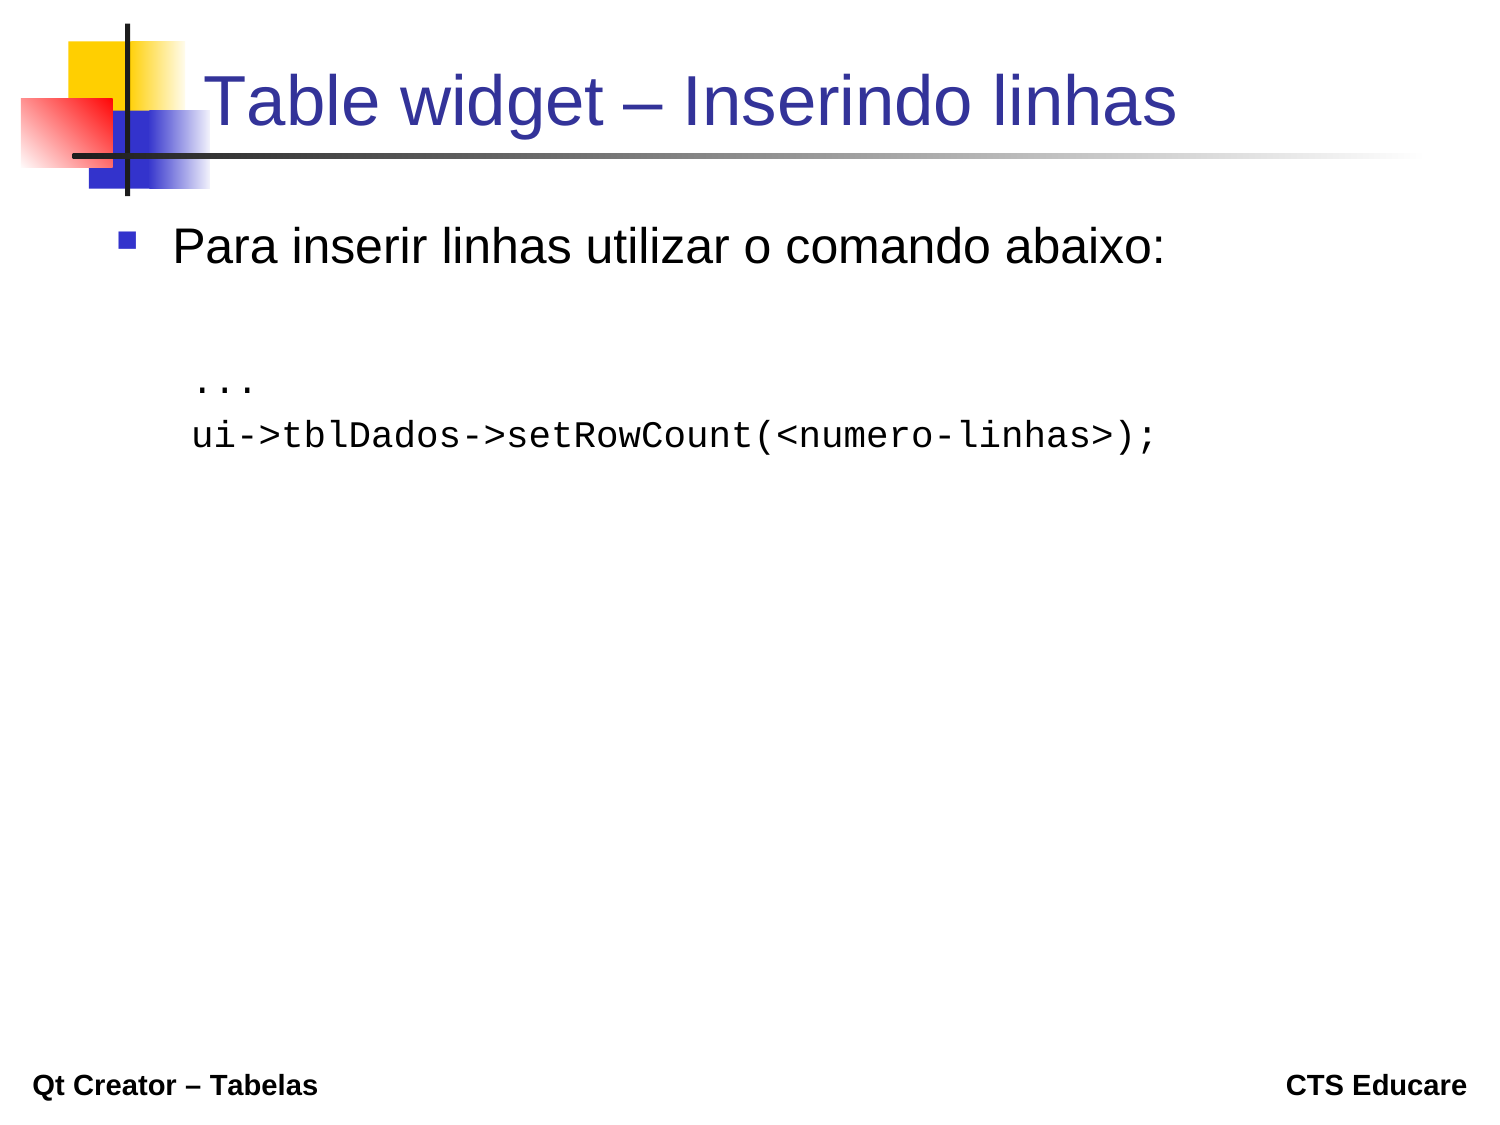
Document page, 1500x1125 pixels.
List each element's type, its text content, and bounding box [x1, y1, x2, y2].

title Table widget – Inserindo linhas [188, 46, 1468, 149]
list Para inserir linhas utilizar o comando abaixo: ... ui->tblDados->setRowCount(<numero-linhas>); [100, 206, 1447, 1024]
